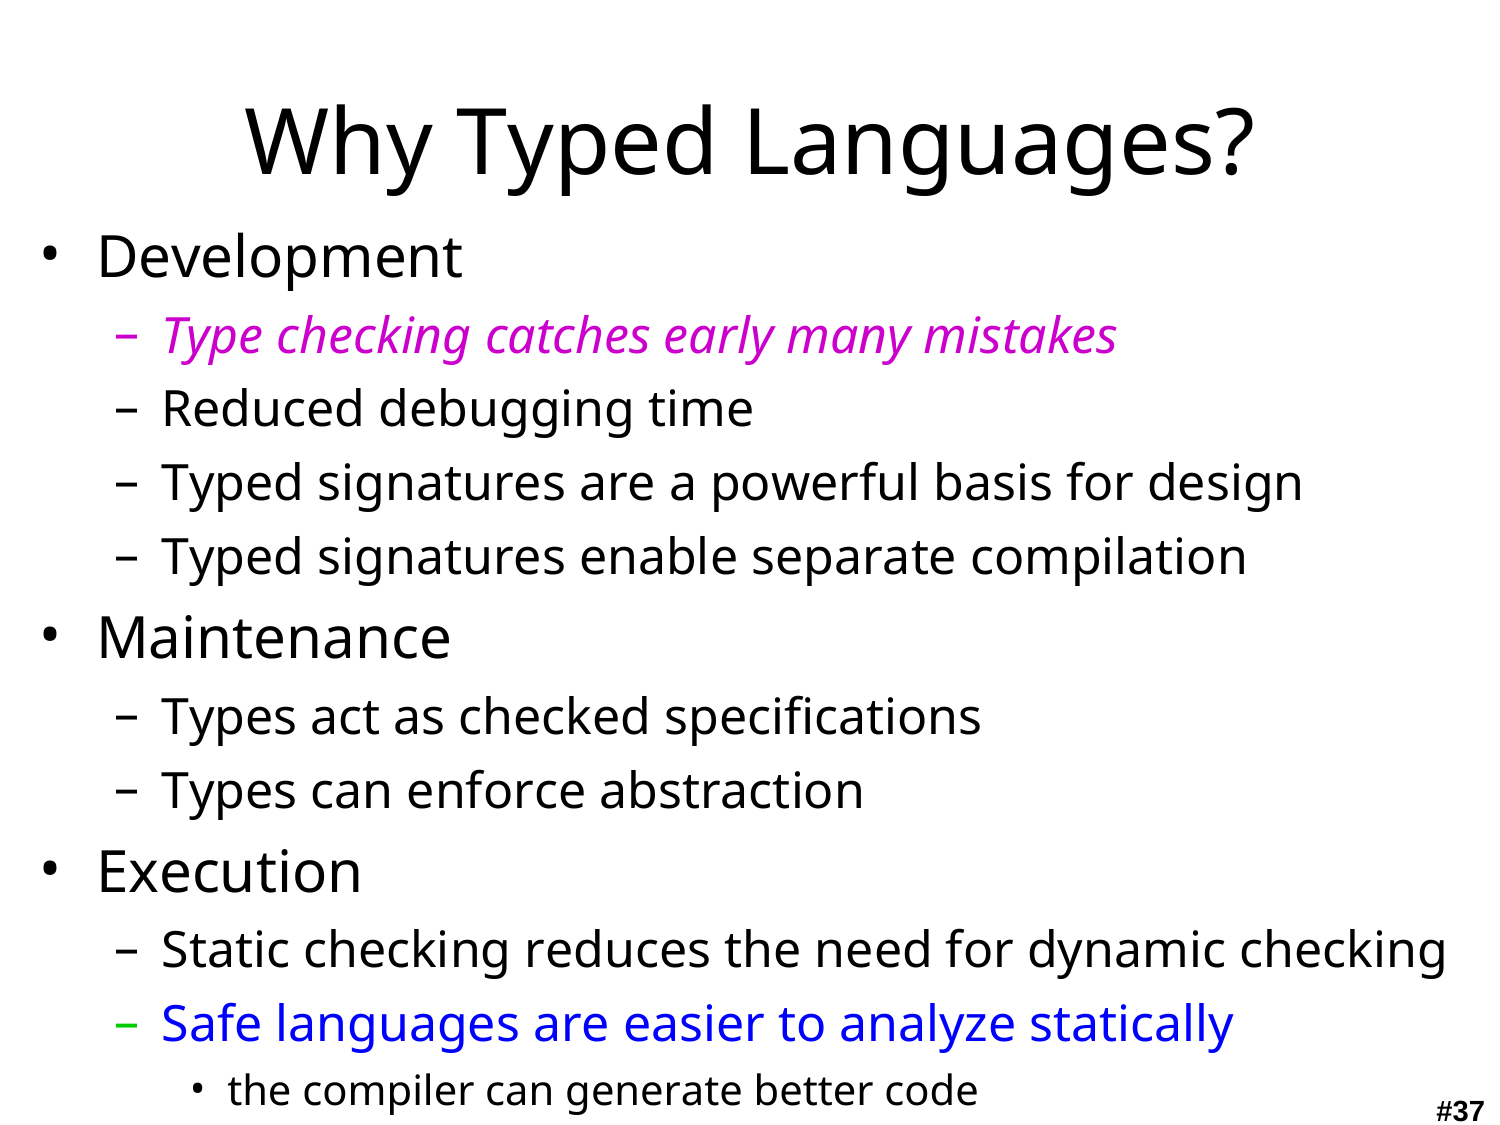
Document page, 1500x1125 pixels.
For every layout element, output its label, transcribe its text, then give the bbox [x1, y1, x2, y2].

title Why Typed Languages? [24, 45, 1476, 212]
list Development Type checking catches early many mistakes Reduced debugging time Typed signatures are a powerful basis for design Typed signatures enable separate compilation Maintenance Types act as checked specifications Types can enforce abstraction Execution Static checking reduces the need for dynamic checking Safe languages are easier to analyze statically the compiler can generate better code [24, 212, 1476, 1051]
